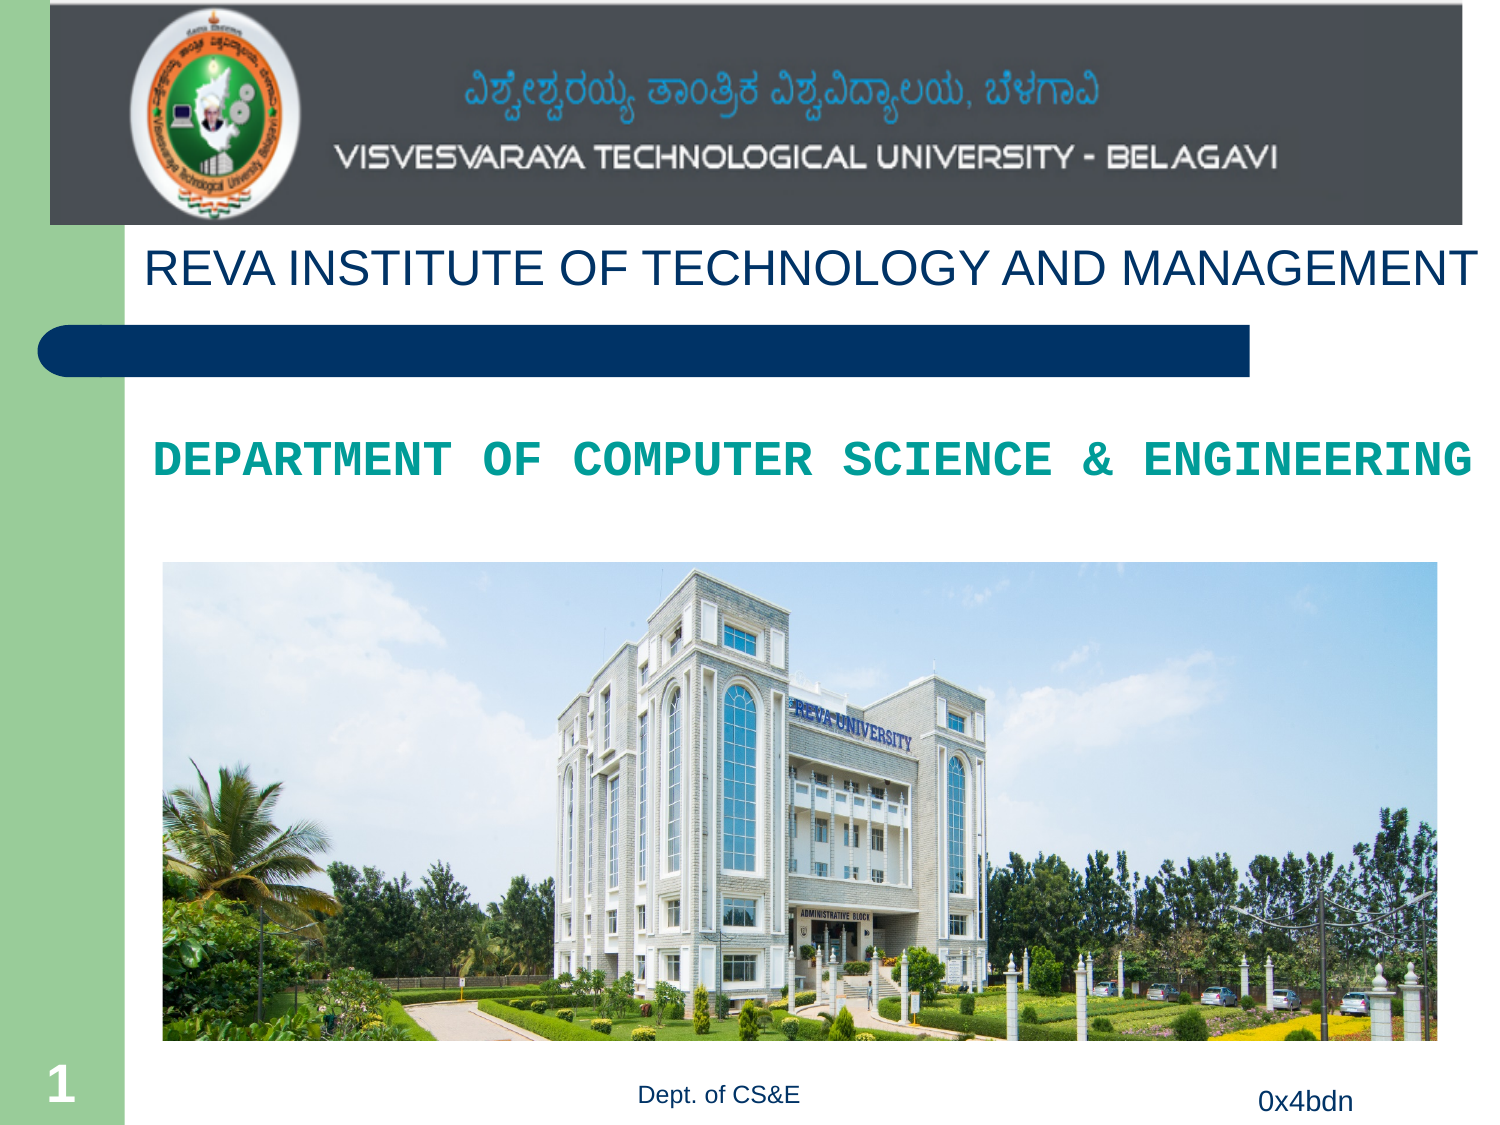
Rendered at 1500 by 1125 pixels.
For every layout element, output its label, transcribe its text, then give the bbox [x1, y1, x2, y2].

slide_number <number> [13, 1040, 111, 1121]
footer Dept. of CS&E [481, 1071, 957, 1117]
title DEPARTMENT OF COMPUTER SCIENCE & ENGINEERING [137, 425, 1500, 563]
list REVA INSTITUTE OF TECHNOLOGY AND MANAGEMENT [0, 118, 1500, 307]
picture [50, 0, 1463, 118]
picture [162, 562, 1438, 1041]
slide_number 0x4bdn [1149, 1074, 1463, 1125]
